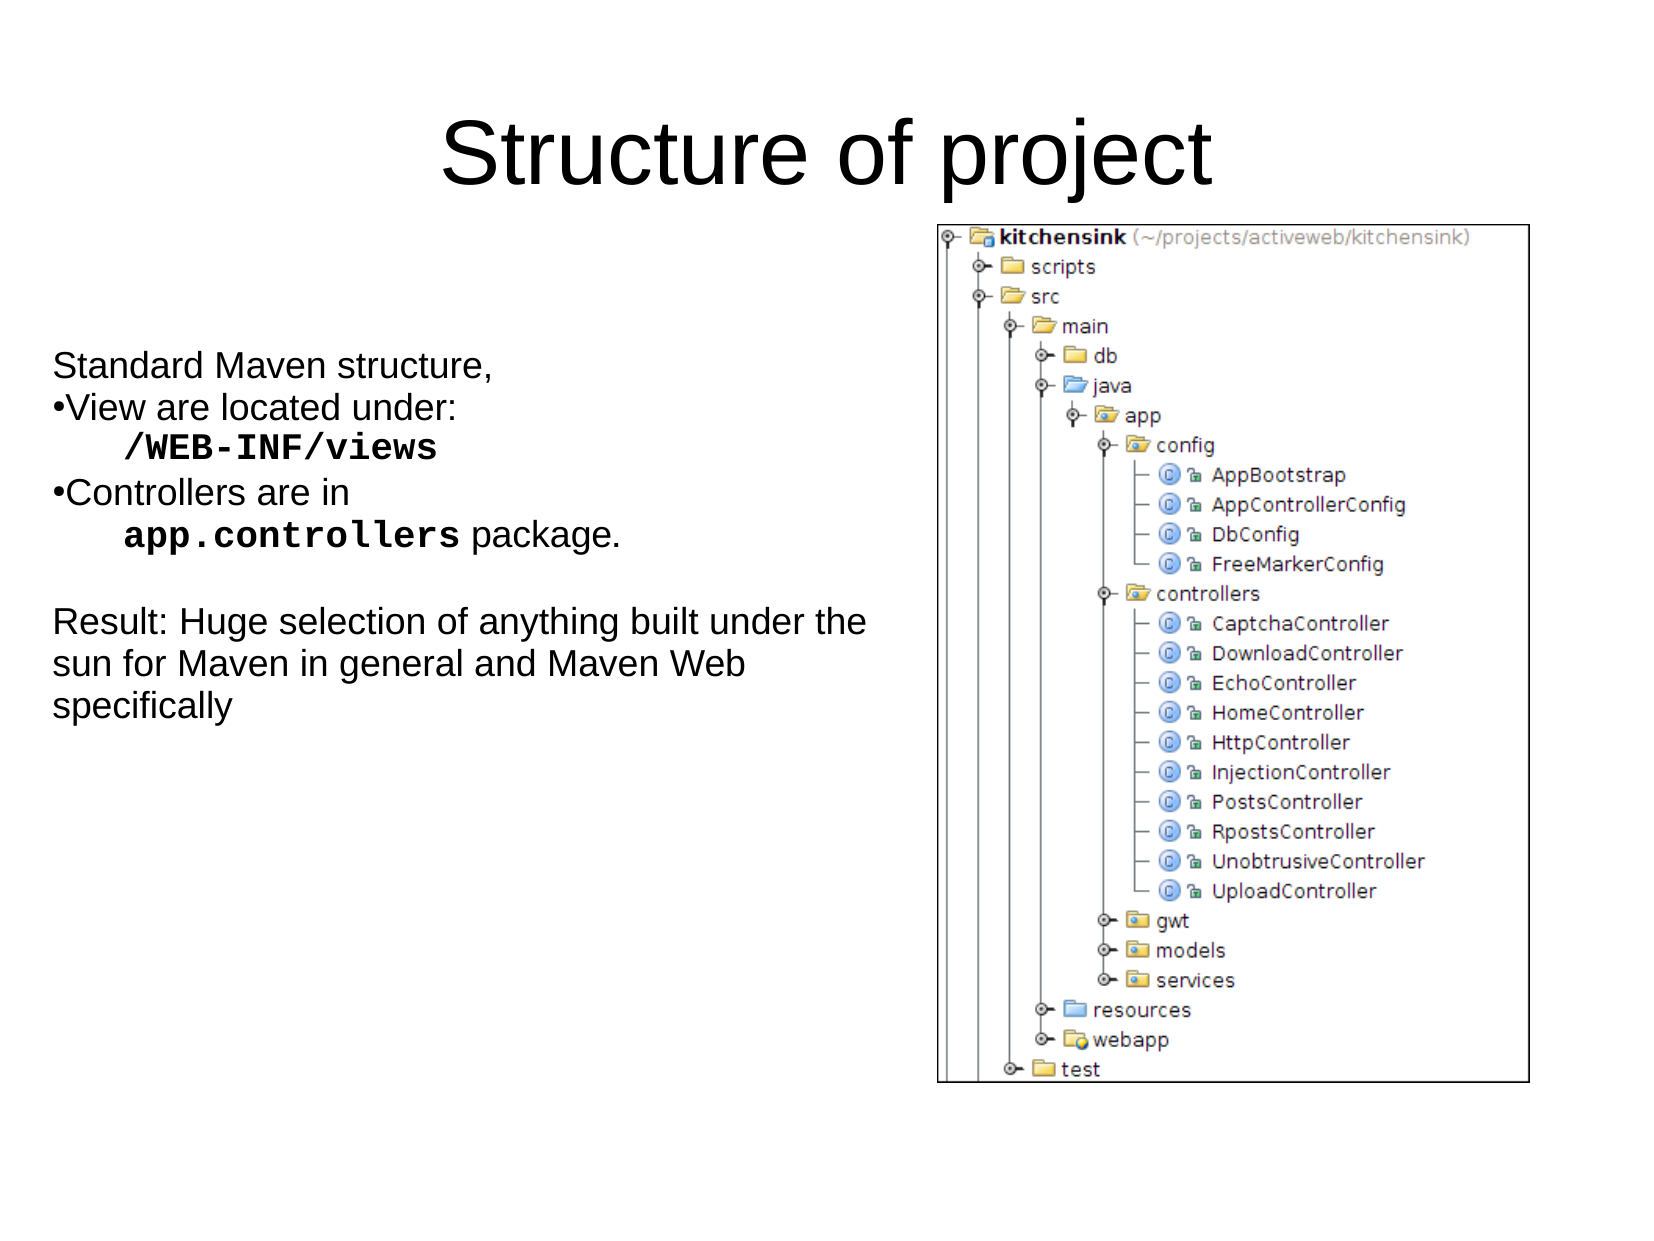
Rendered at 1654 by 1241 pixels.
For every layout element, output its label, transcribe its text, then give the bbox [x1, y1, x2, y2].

title Structure of project [82, 56, 1571, 250]
text_box Standard Maven structure, View are located under: /WEB-INF/views Controllers are in app.controllers package. Result: Huge selection of anything built under the sun for Maven in general and Maven Web specifically [37, 337, 893, 807]
picture [937, 224, 1530, 1083]
